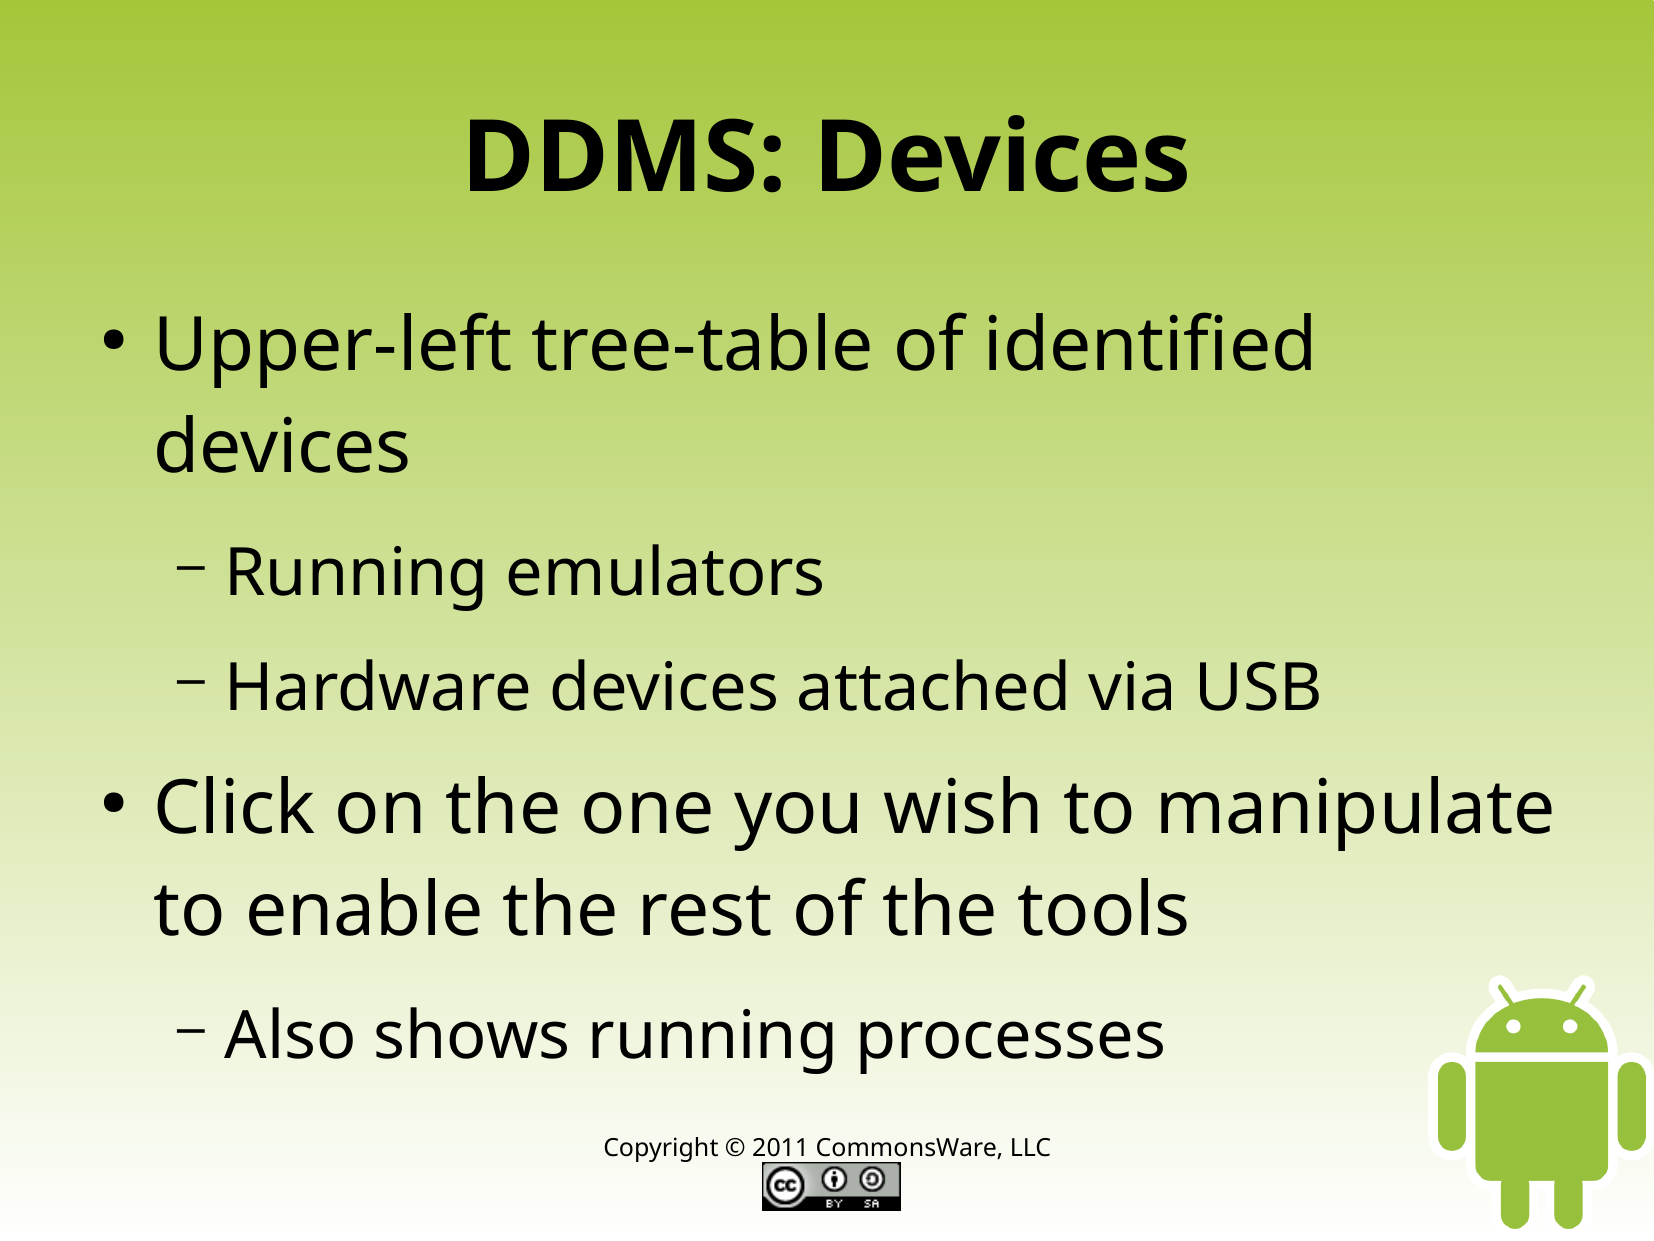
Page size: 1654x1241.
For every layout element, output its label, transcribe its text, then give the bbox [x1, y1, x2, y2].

picture [762, 1162, 901, 1211]
list Upper-left tree-table of identified devices Running emulators Hardware devices attached via USB Click on the one you wish to manipulate to enable the rest of the tools Also shows running processes [82, 290, 1571, 1109]
picture [1428, 975, 1654, 1238]
title DDMS: Devices [82, 49, 1571, 257]
